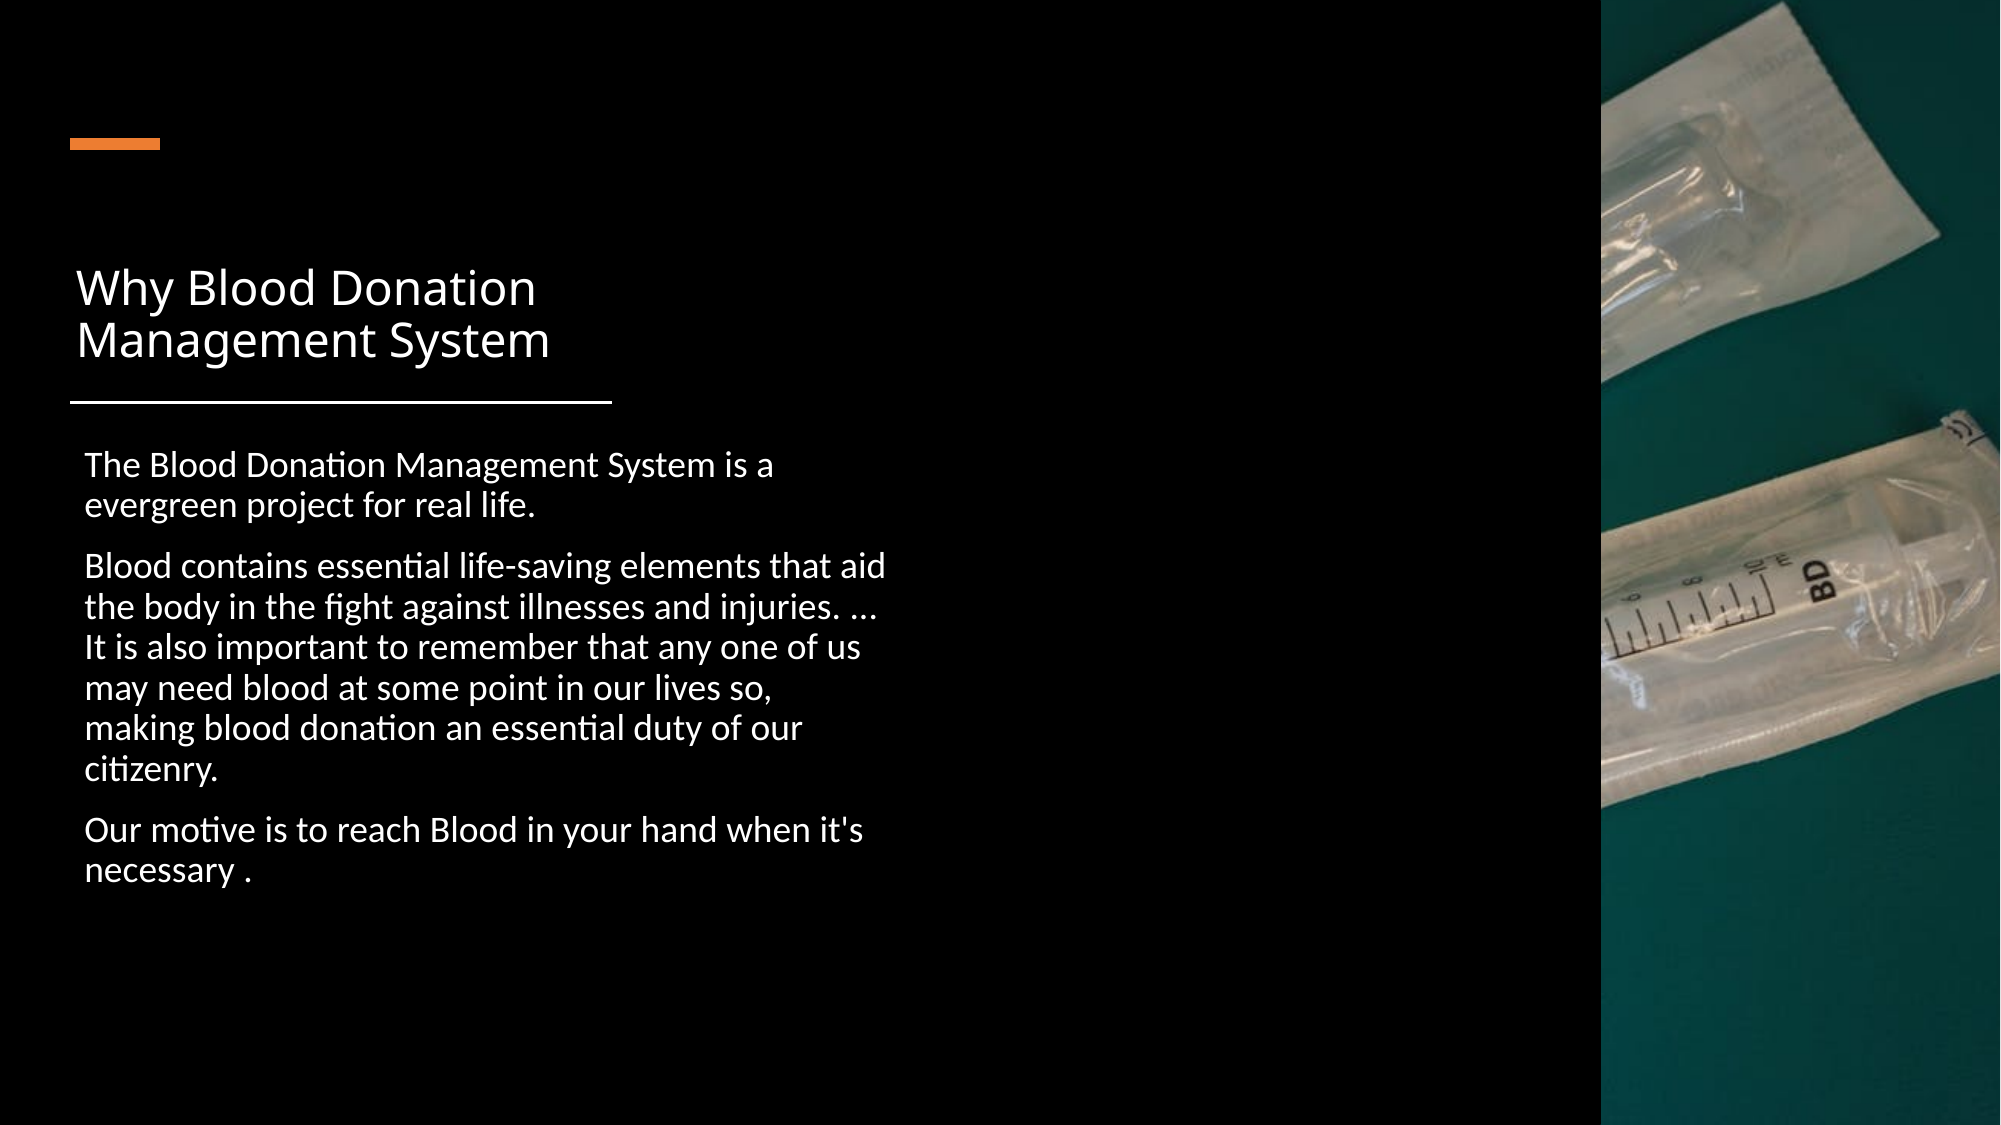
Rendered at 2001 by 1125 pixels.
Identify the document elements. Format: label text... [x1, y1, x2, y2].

text_box [0, 0, 1601, 1125]
list The Blood Donation Management System is a evergreen project for real life. Blood contains essential life-saving elements that aid the body in the fight against illnesses and injuries. ... It is also important to remember that any one of us may need blood at some point in our lives so, making blood donation an essential duty of our citizenry. Our motive is to reach Blood in your hand when it's necessary . [69, 437, 905, 964]
title Why Blood Donation Management System [60, 190, 625, 376]
picture [1601, 0, 2000, 1125]
